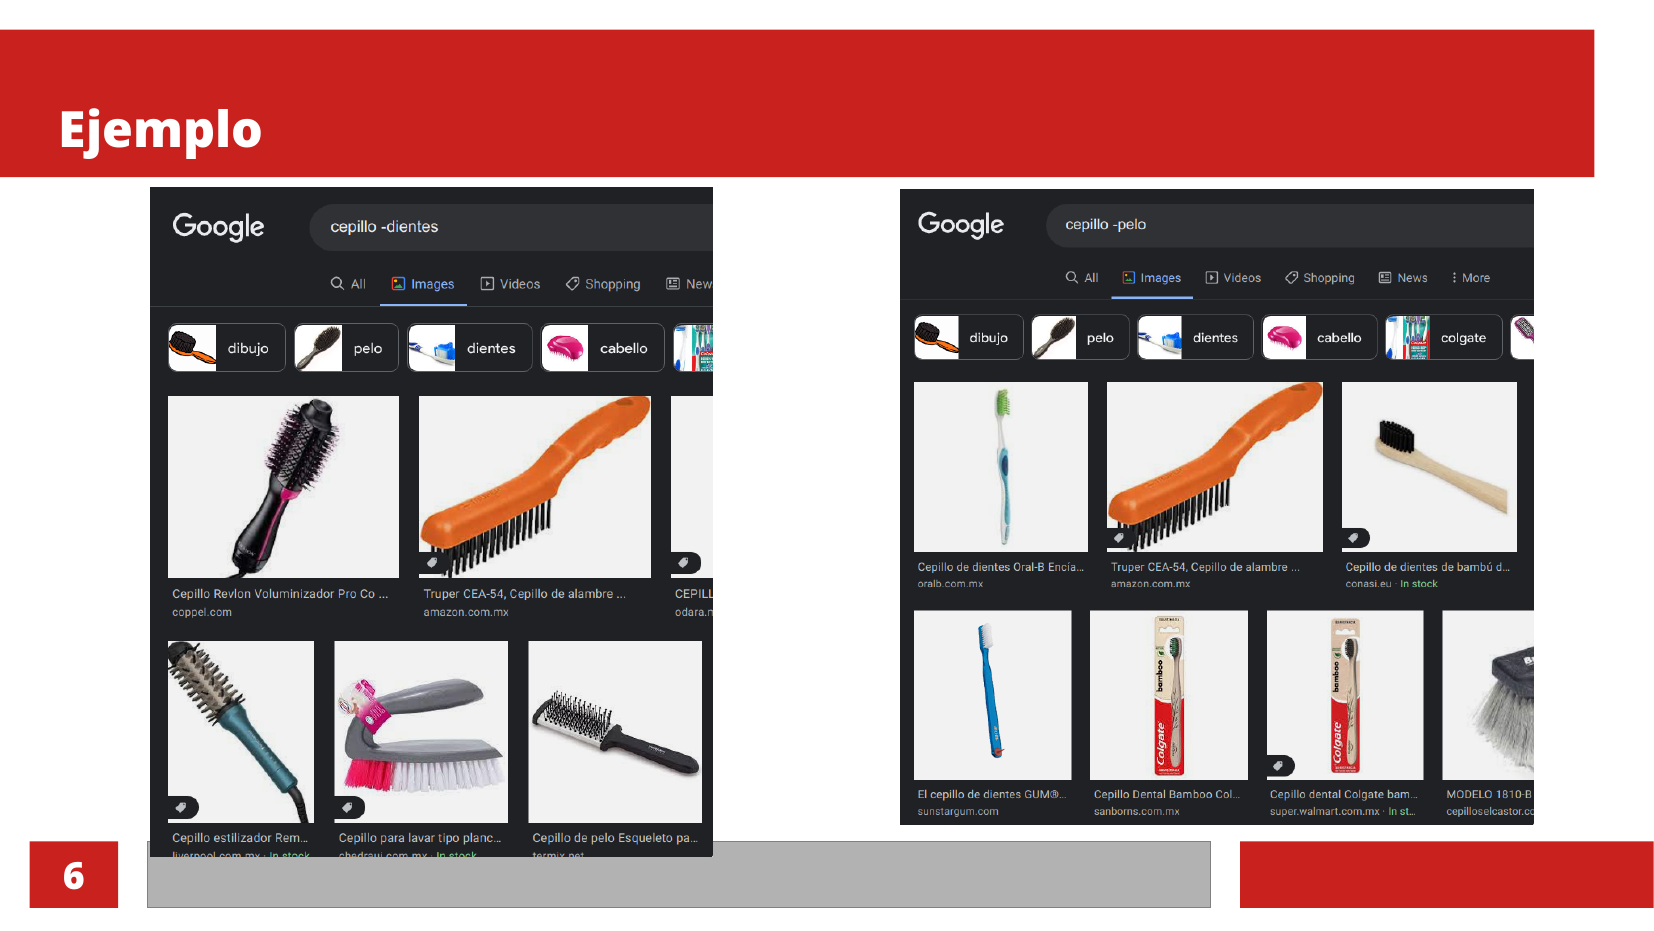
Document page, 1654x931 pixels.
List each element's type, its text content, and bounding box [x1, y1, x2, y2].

picture [150, 187, 713, 857]
title Ejemplo [59, 44, 1595, 163]
picture [900, 189, 1534, 826]
